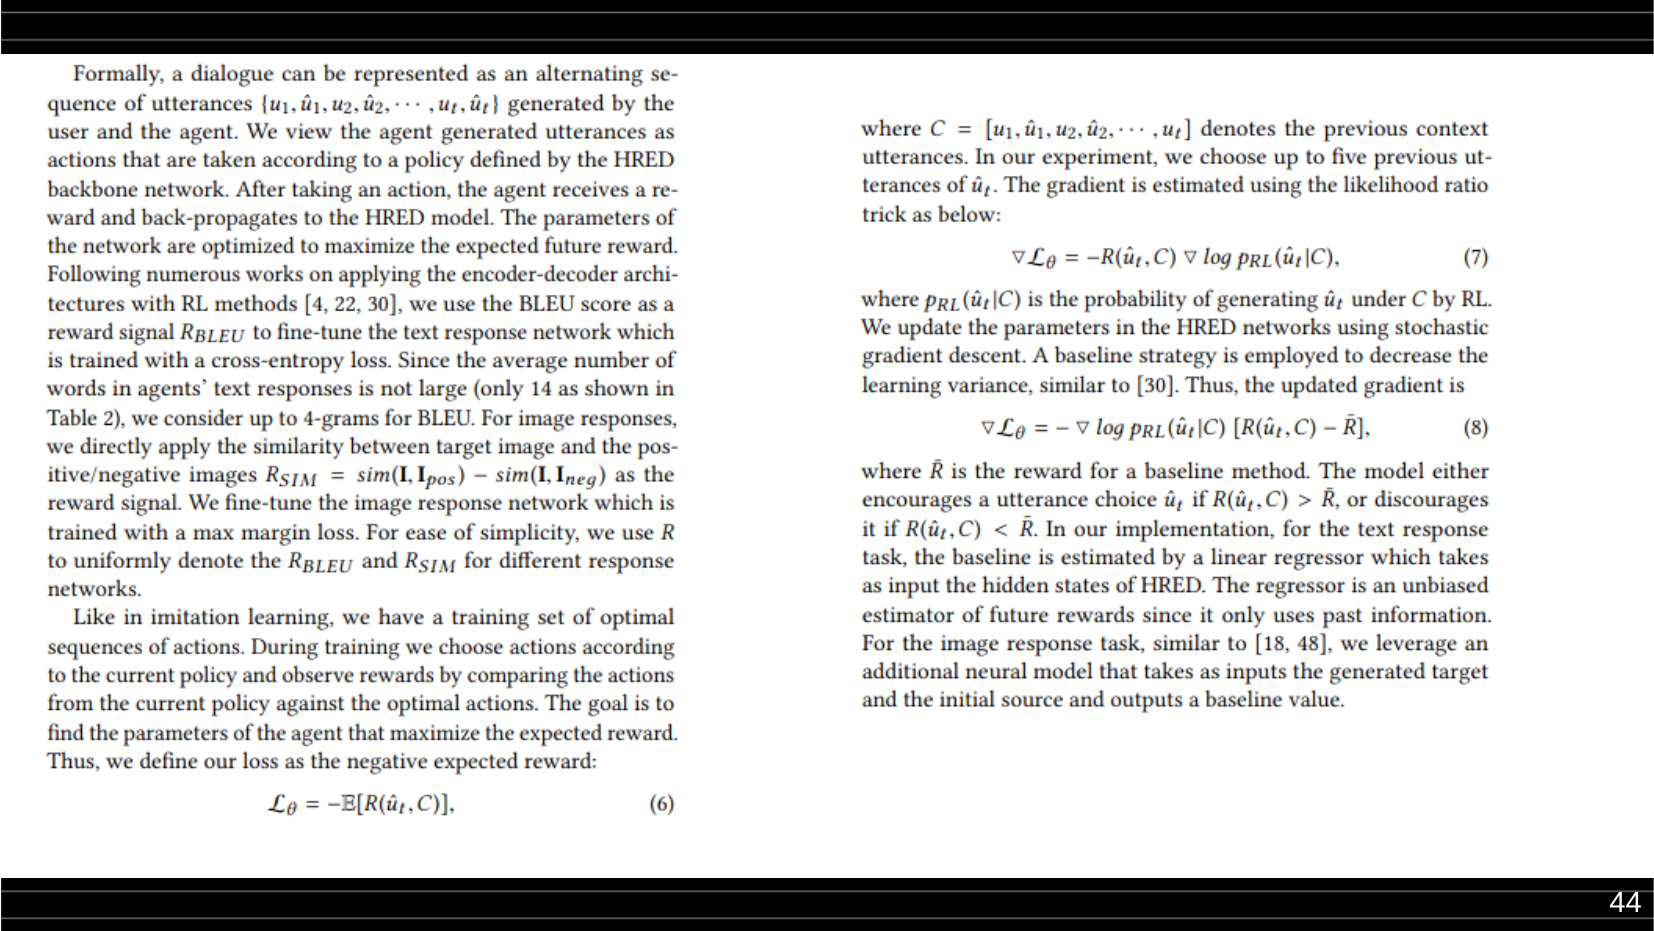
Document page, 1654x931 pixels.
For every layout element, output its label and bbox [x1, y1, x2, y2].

picture [844, 114, 1531, 736]
picture [1, 0, 1654, 54]
picture [1, 878, 1654, 931]
picture [34, 59, 706, 828]
